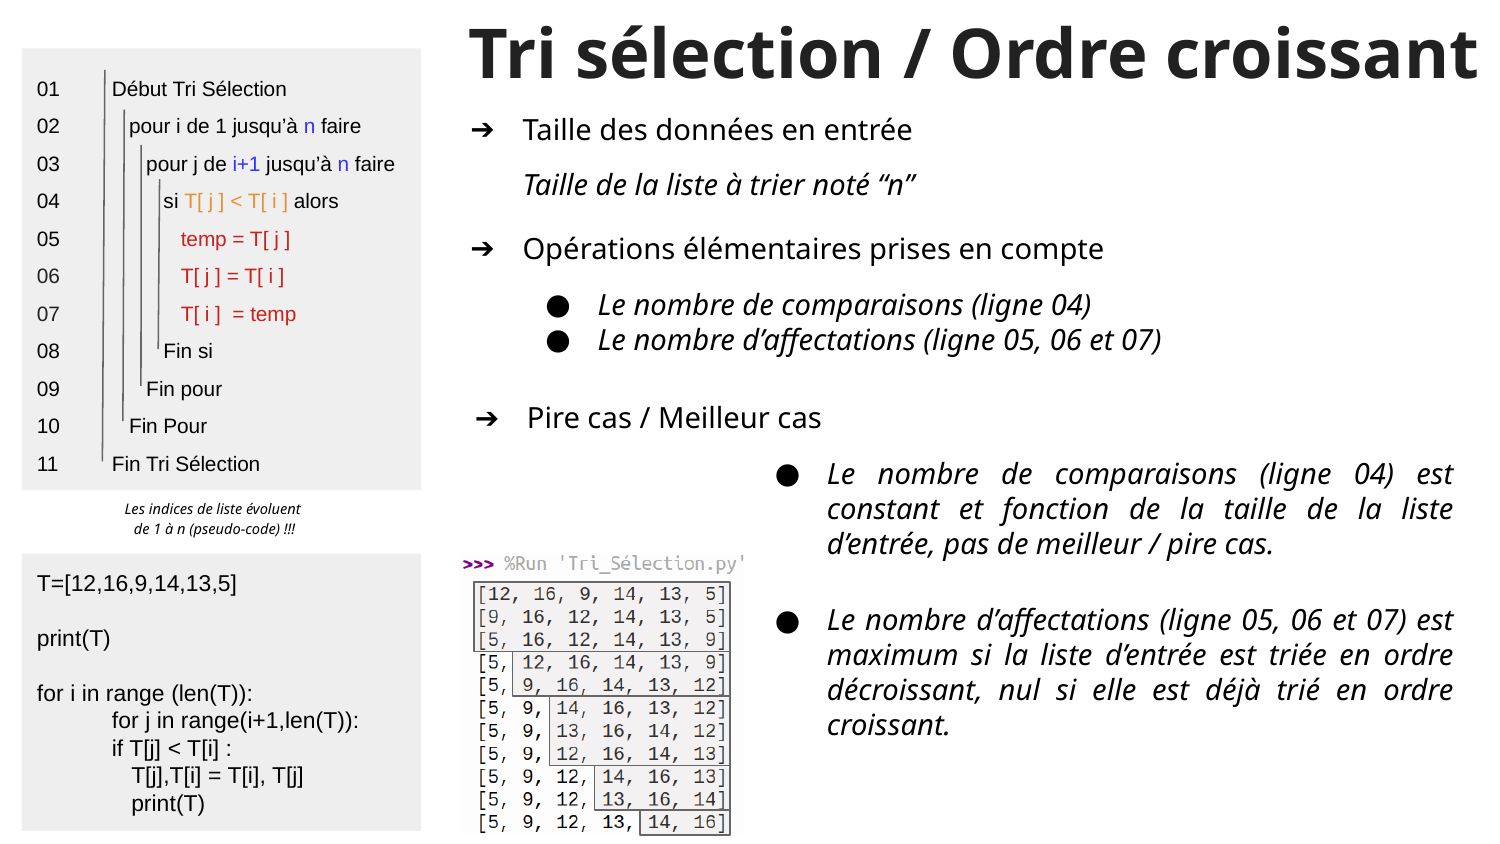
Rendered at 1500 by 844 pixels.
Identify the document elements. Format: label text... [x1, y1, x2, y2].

list Opérations élémentaires prises en compte Le nombre de comparaisons (ligne 04) Le nombre d’affectations (ligne 05, 06 et 07) [432, 215, 1465, 381]
list Taille des données en entrée Taille de la liste à trier noté “n” [432, 95, 1465, 215]
text_box T=[12,16,9,14,13,5] print(T) for i in range (len(T)): for j in range(i+1,len(T)): if T[j] < T[i] : T[j],T[i] = T[i], T[j] print(T) [21, 553, 422, 831]
picture [460, 553, 744, 834]
text_box [473, 581, 730, 835]
list Les indices de liste évoluent de 1 à n (pseudo-code) !!! [21, 482, 408, 544]
title Tri sélection / Ordre croissant [449, 0, 1500, 90]
list Pire cas / Meilleur cas Le nombre de comparaisons (ligne 04) est constant et fonction de la taille de la liste d’entrée, pas de meilleur / pire cas. Le nombre d’affectations (ligne 05, 06 et 07) est maximum si la liste d’entrée est triée en ordre décroissant, nul si elle est déjà trié en ordre croissant. [436, 384, 1469, 446]
text_box 01 Début Tri Sélection 02 pour i de 1 jusqu’à n faire 03 pour j de i+1 jusqu’à n faire 04 si T[ j ] < T[ i ] alors 05 temp = T[ j ] 06 T[ j ] = T[ i ] 07 T[ i ] = temp 08 Fin si 09 Fin pour 10 Fin Pour 11 Fin Tri Sélection [21, 48, 422, 491]
